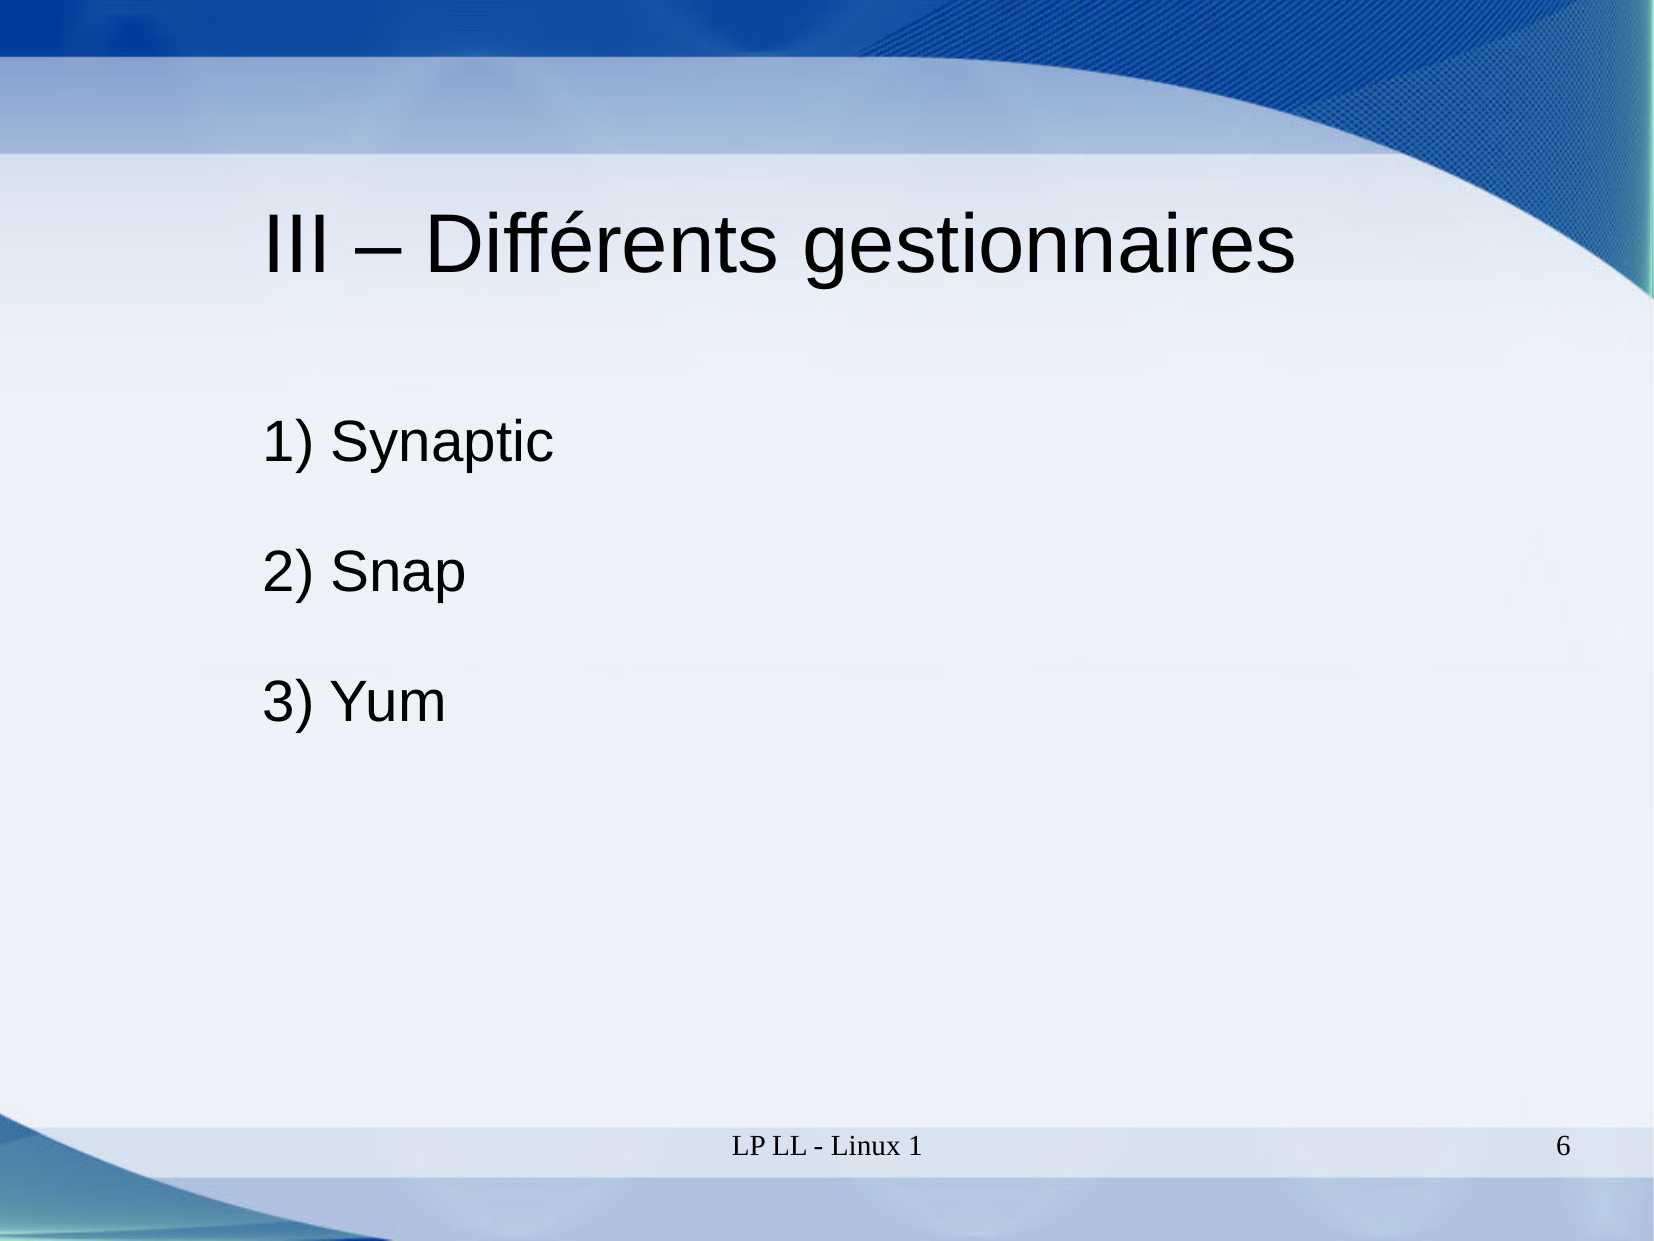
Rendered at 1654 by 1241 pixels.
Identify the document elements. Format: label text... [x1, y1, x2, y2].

picture [0, 0, 1654, 1241]
text_box 1) Synaptic 2) Snap 3) Yum [247, 401, 1229, 742]
text_box III – Différents gestionnaires [236, 144, 1325, 343]
